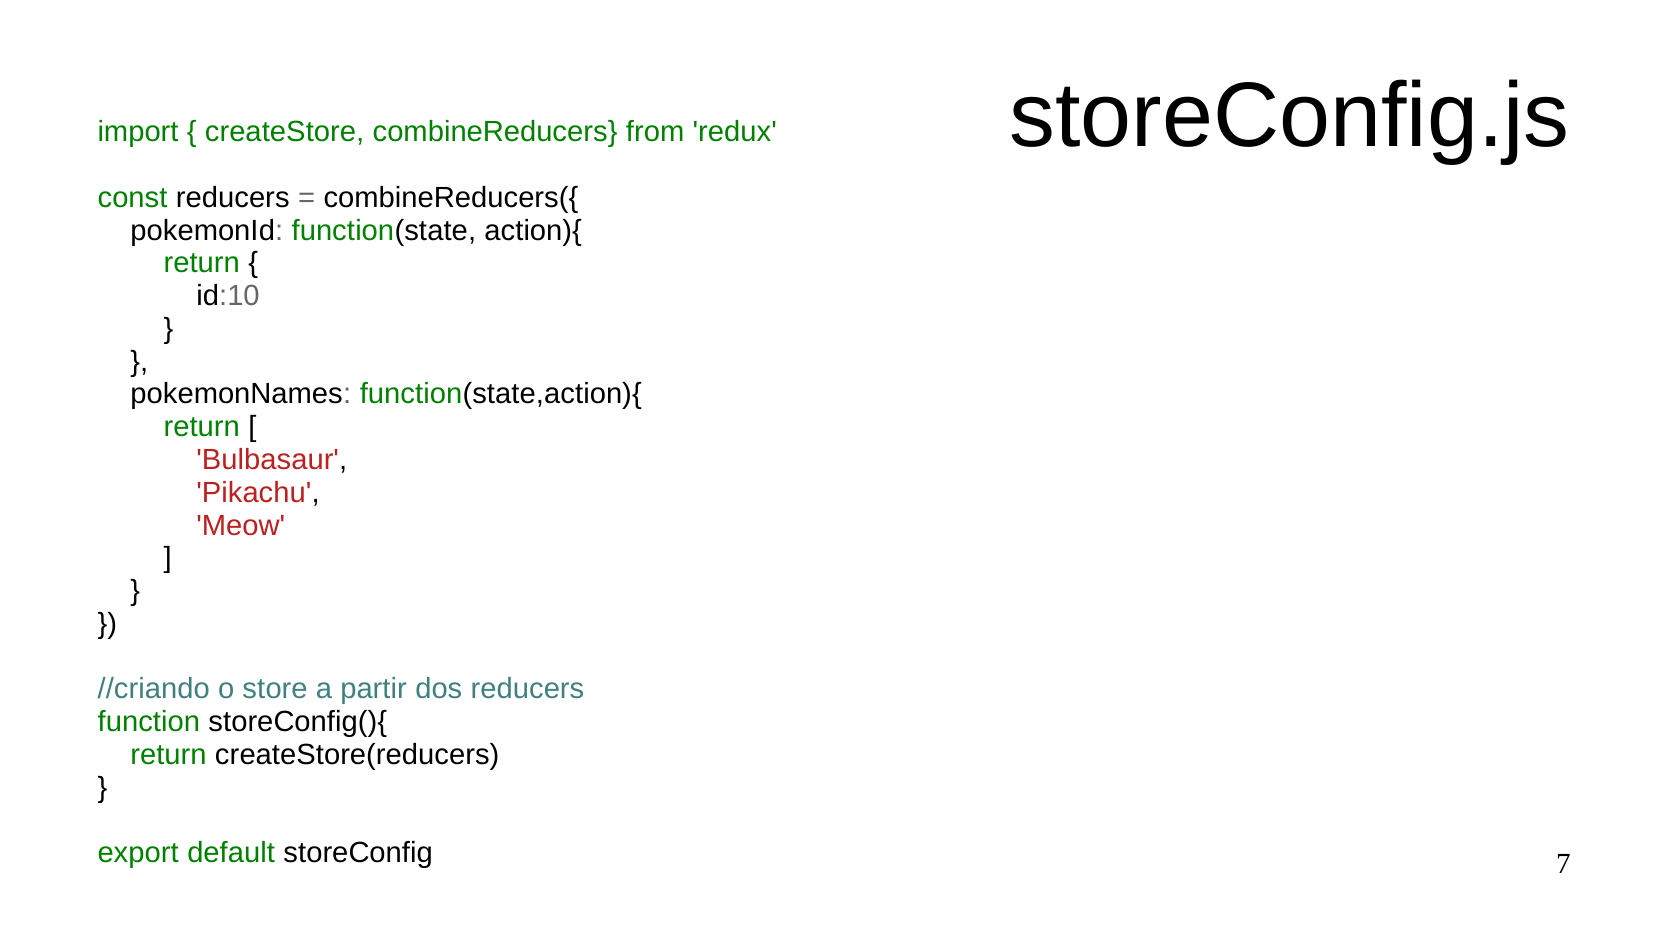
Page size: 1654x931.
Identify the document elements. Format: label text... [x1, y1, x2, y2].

text_box import { createStore, combineReducers} from 'redux' const reducers = combineReducers({ pokemonId: function(state, action){ return { id:10 } }, pokemonNames: function(state,action){ return [ 'Bulbasaur', 'Pikachu', 'Meow' ] } }) //criando o store a partir dos reducers function storeConfig(){ return createStore(reducers) } export default storeConfig [82, 107, 920, 877]
title storeConfig.js [82, 37, 1571, 193]
